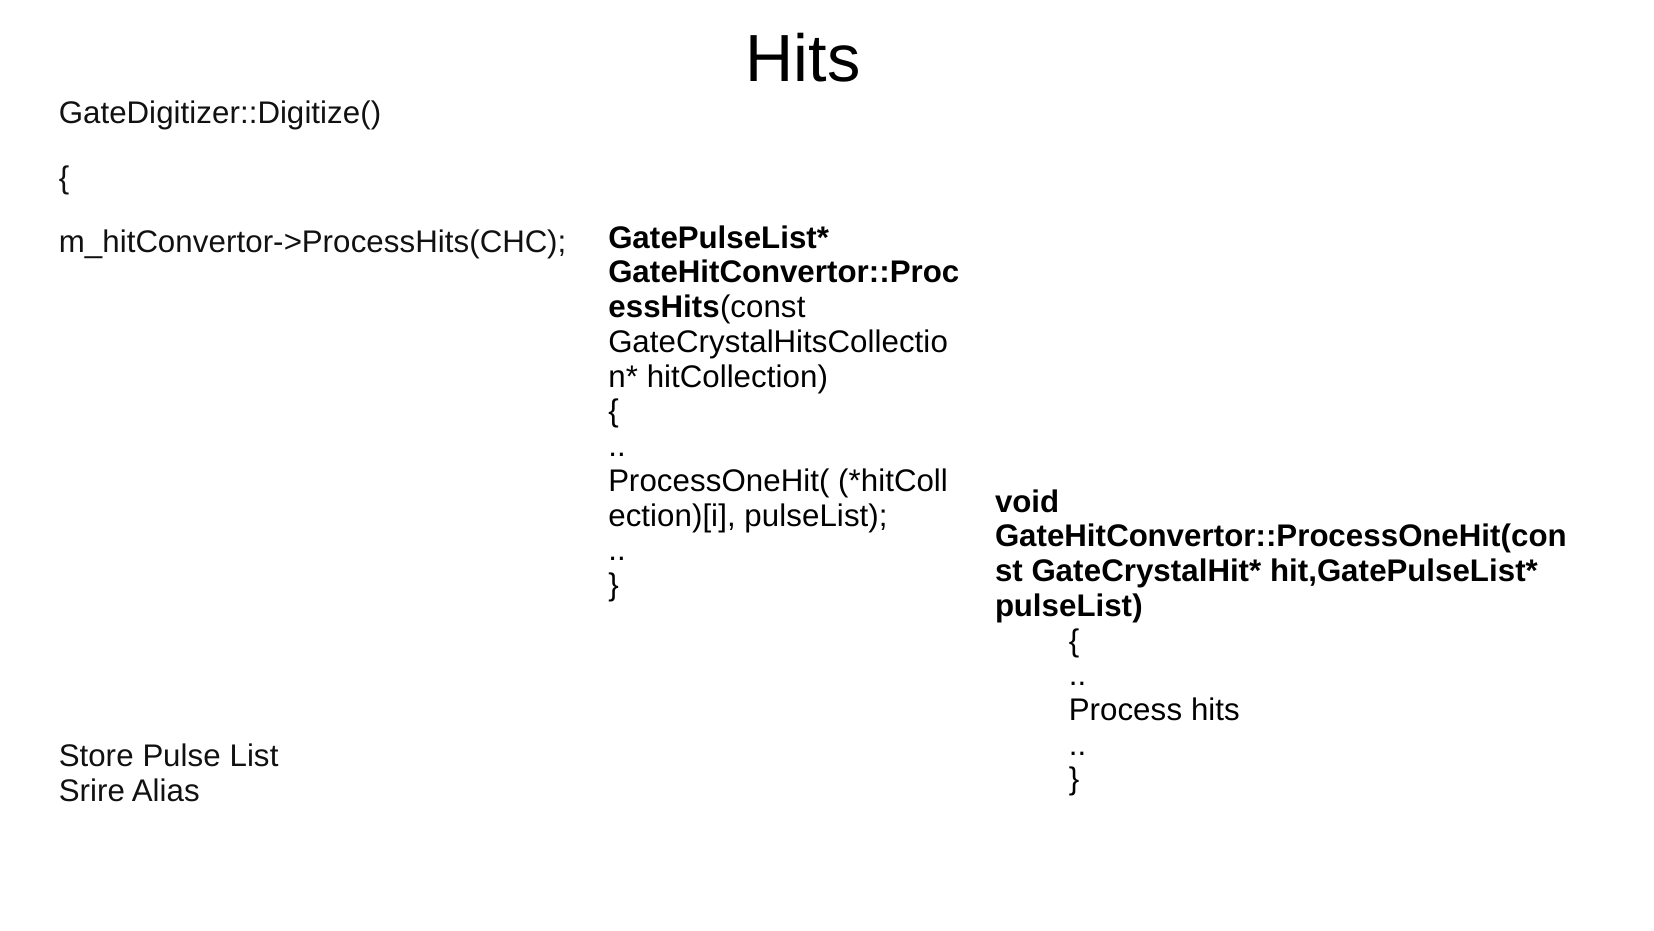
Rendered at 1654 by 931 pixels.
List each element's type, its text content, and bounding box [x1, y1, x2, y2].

title Hits [59, 20, 1548, 95]
list GateDigitizer::Digitize() { m_hitConvertor->ProcessHits(CHC); Store Pulse List Srire Alias [59, 95, 1548, 886]
text_box void GateHitConvertor::ProcessOneHit(const GateCrystalHit* hit,GatePulseList* pulseList) { .. Process hits .. } [980, 476, 1583, 839]
text_box GatePulseList* GateHitConvertor::ProcessHits(const GateCrystalHitsCollection* hitCollection) { .. ProcessOneHit( (*hitCollection)[i], pulseList); .. } [519, 212, 981, 610]
